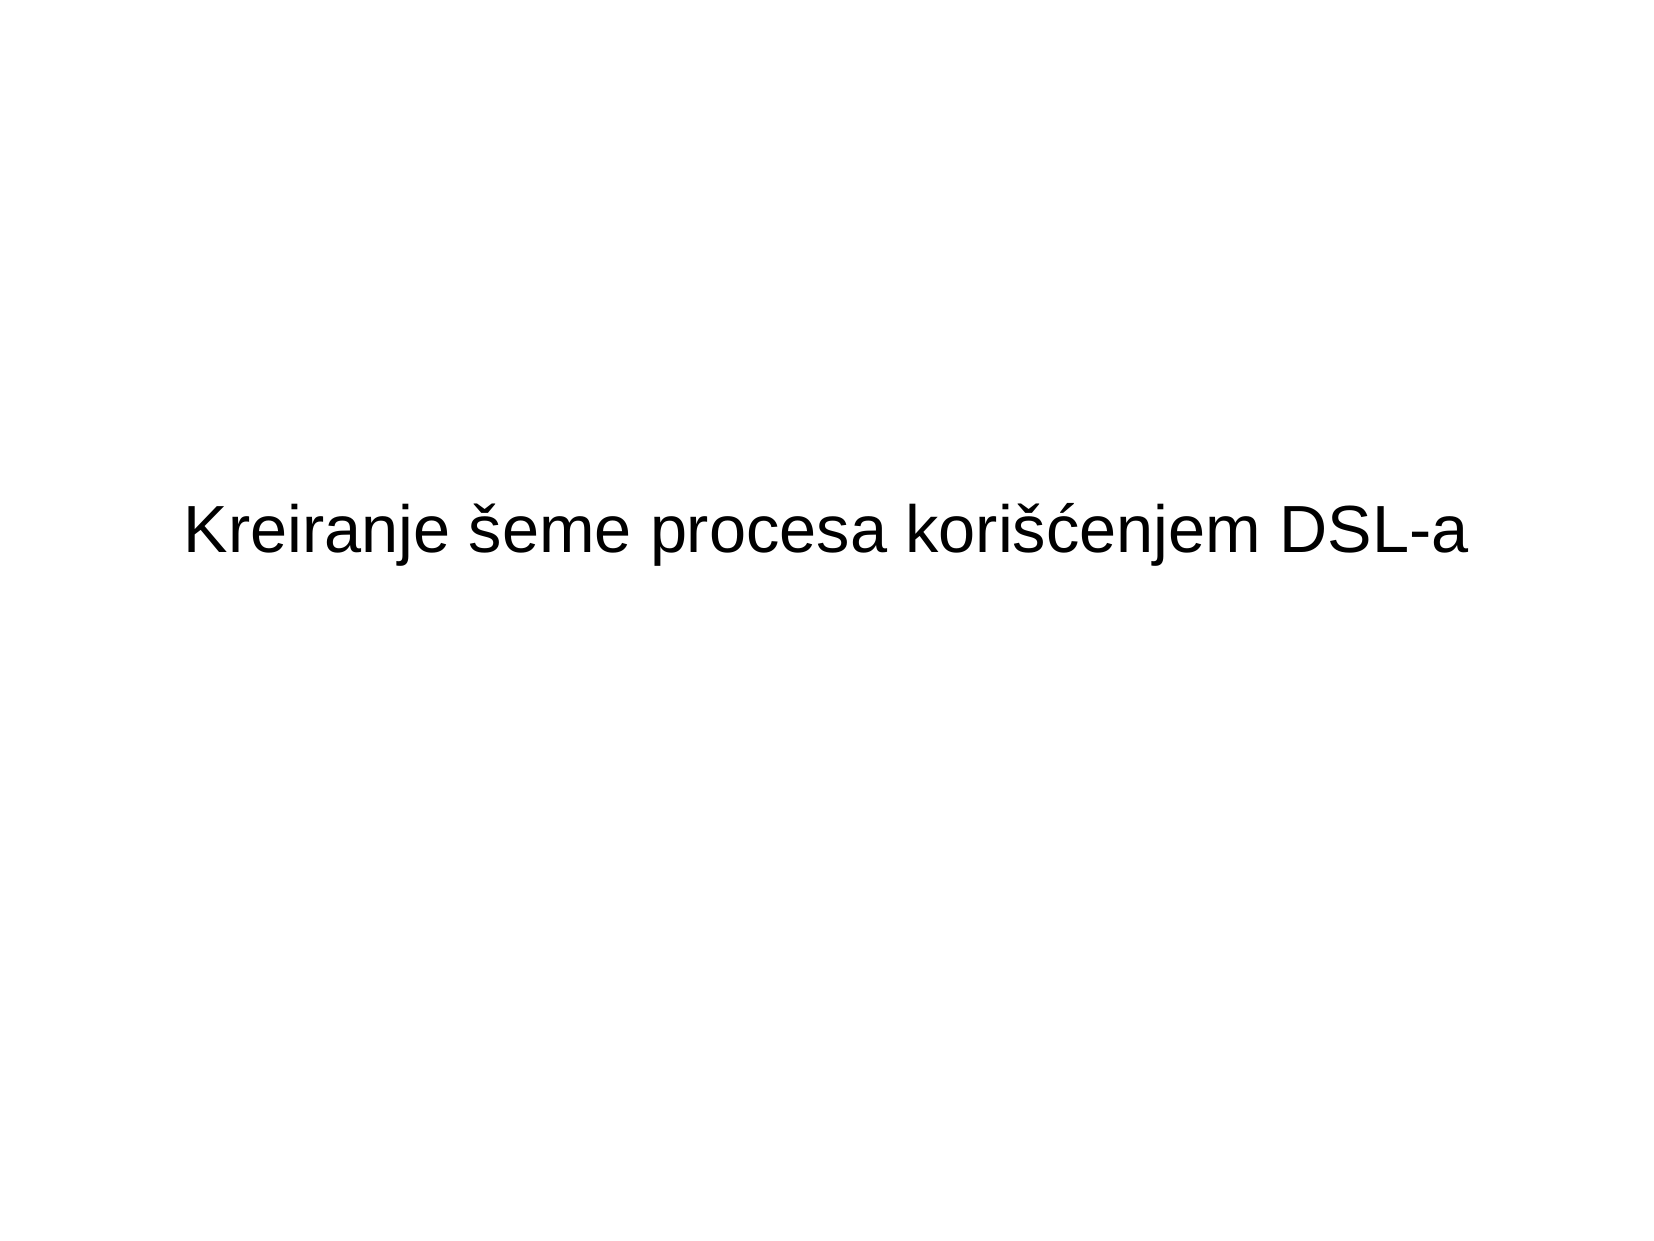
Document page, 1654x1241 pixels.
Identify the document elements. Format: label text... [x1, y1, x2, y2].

subtitle Kreiranje šeme procesa korišćenjem DSL-a [82, 49, 1571, 1010]
